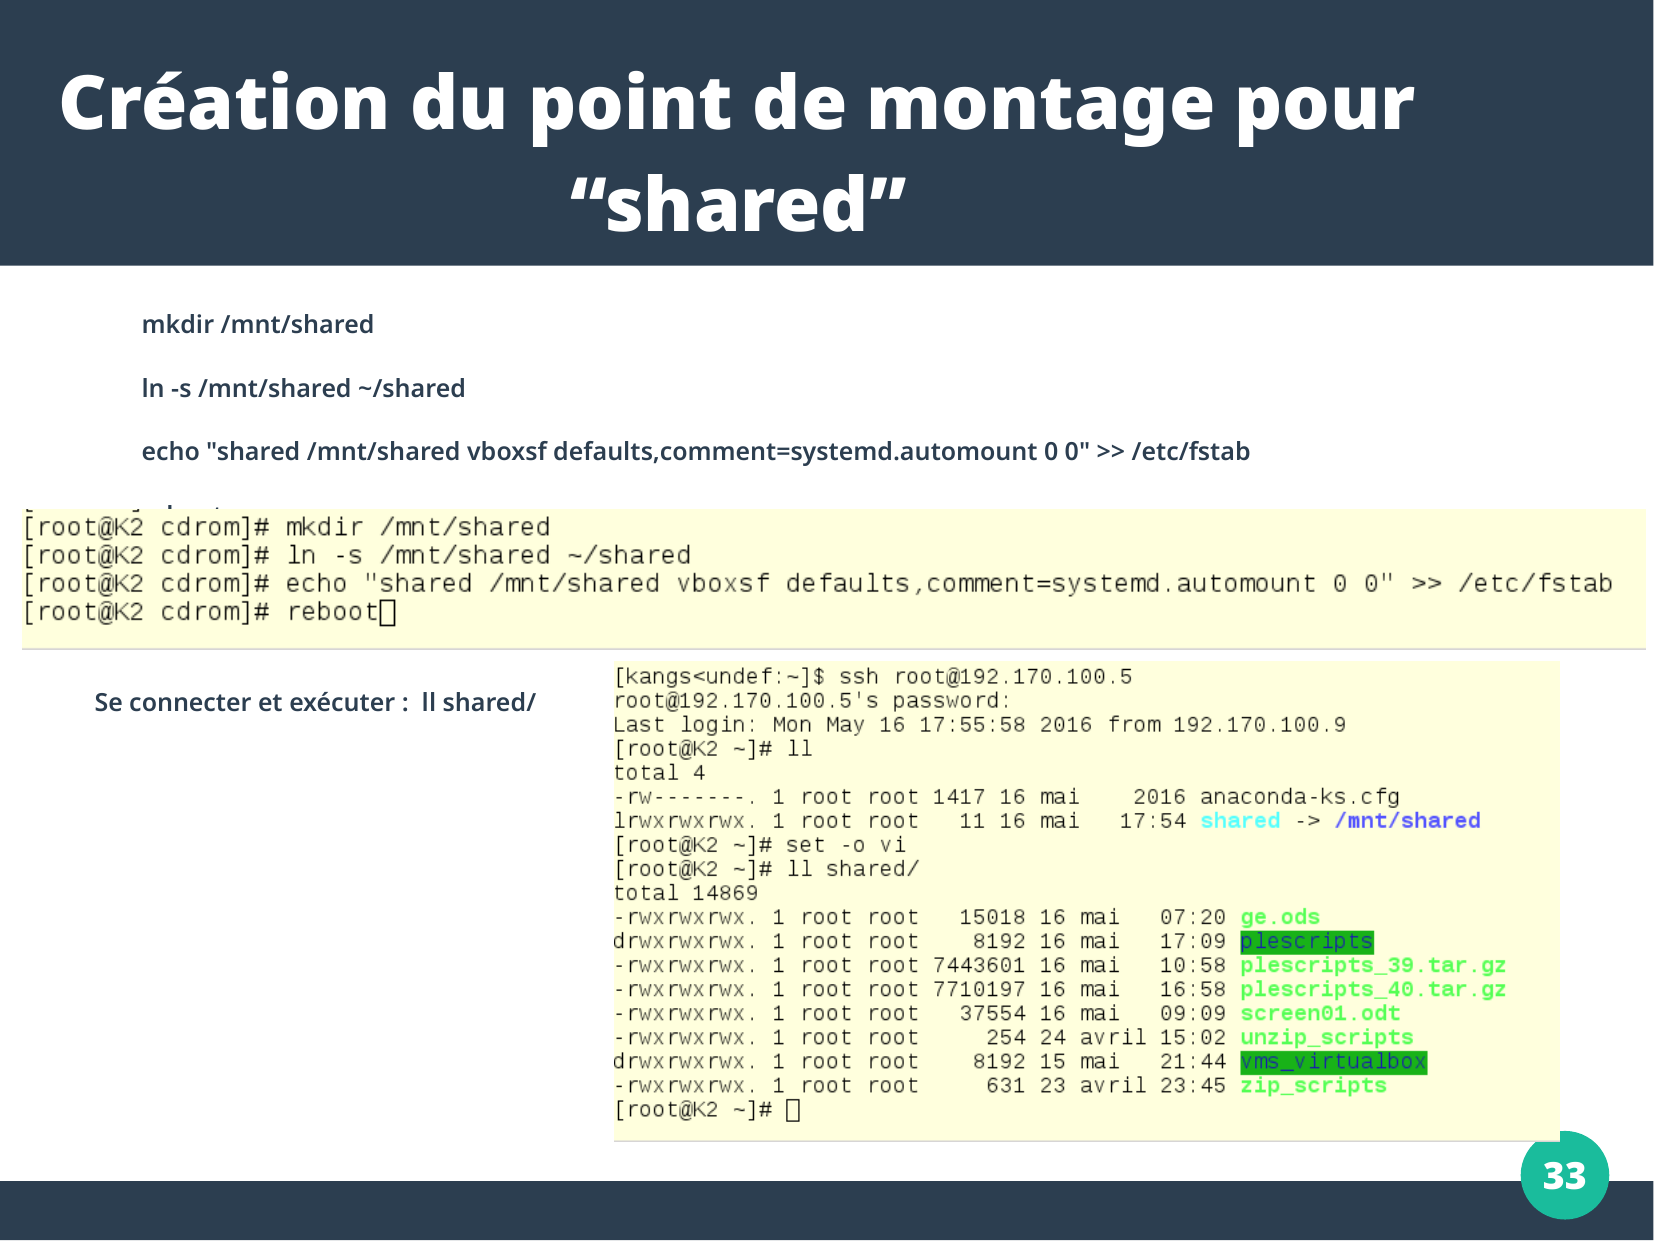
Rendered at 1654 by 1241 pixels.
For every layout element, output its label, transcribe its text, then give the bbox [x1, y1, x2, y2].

list Se connecter et exécuter : ll shared/ [23, 685, 567, 756]
list mkdir /mnt/shared ln -s /mnt/shared ~/shared echo "shared /mnt/shared vboxsf defaults,comment=systemd.automount 0 0" >> /etc/fstab reboot [70, 307, 1571, 509]
picture [614, 661, 1560, 1142]
picture [22, 509, 1646, 650]
title Création du point de montage pour “shared” [59, 49, 1595, 207]
